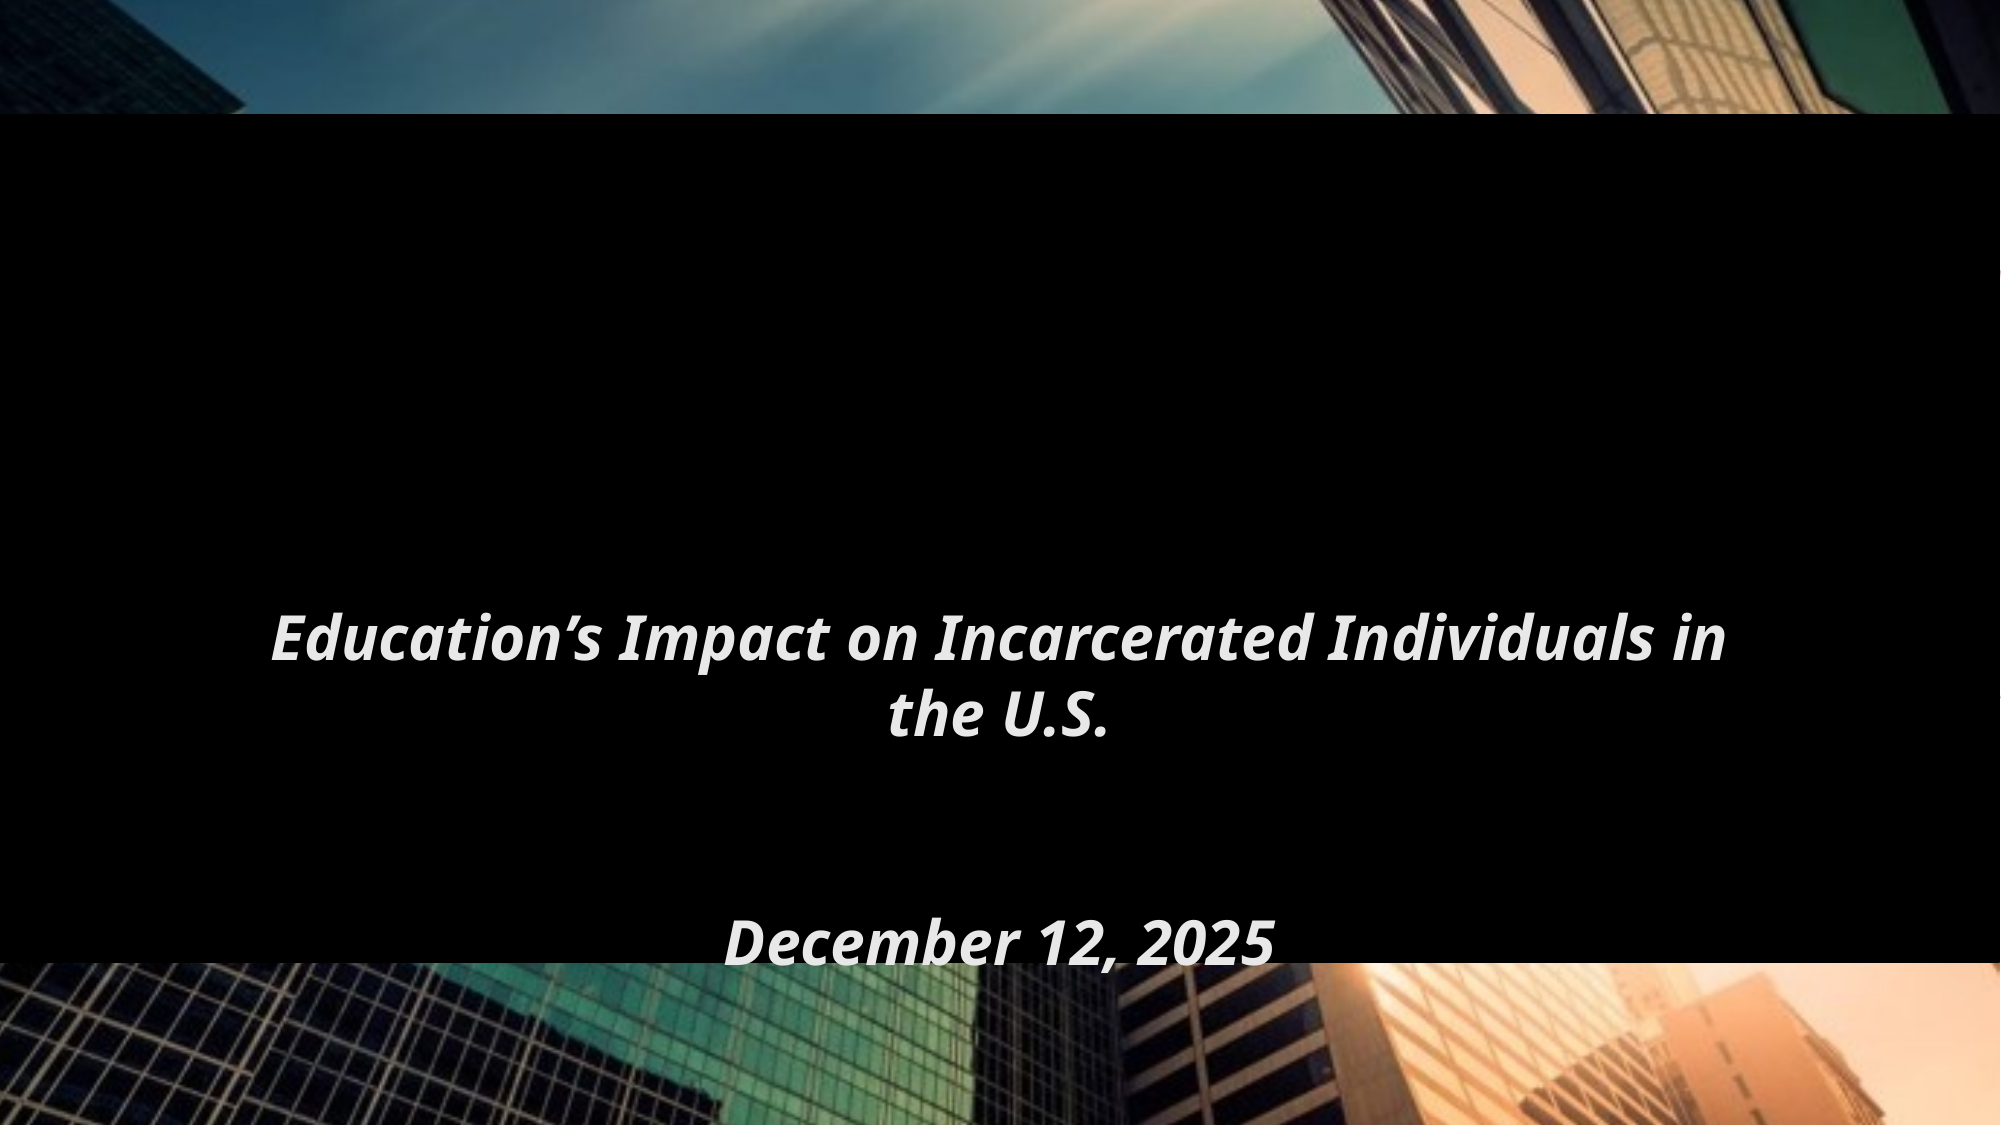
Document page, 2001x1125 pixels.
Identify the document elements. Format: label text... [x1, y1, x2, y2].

picture [0, 0, 2000, 114]
picture [0, 963, 2000, 1125]
text_box [0, 114, 2000, 963]
title Current Issues In Higher Education Student-led Discussion Education’s Impact on Incarcerated Individuals in the U.S. December 12, 2025 [249, 207, 1750, 988]
